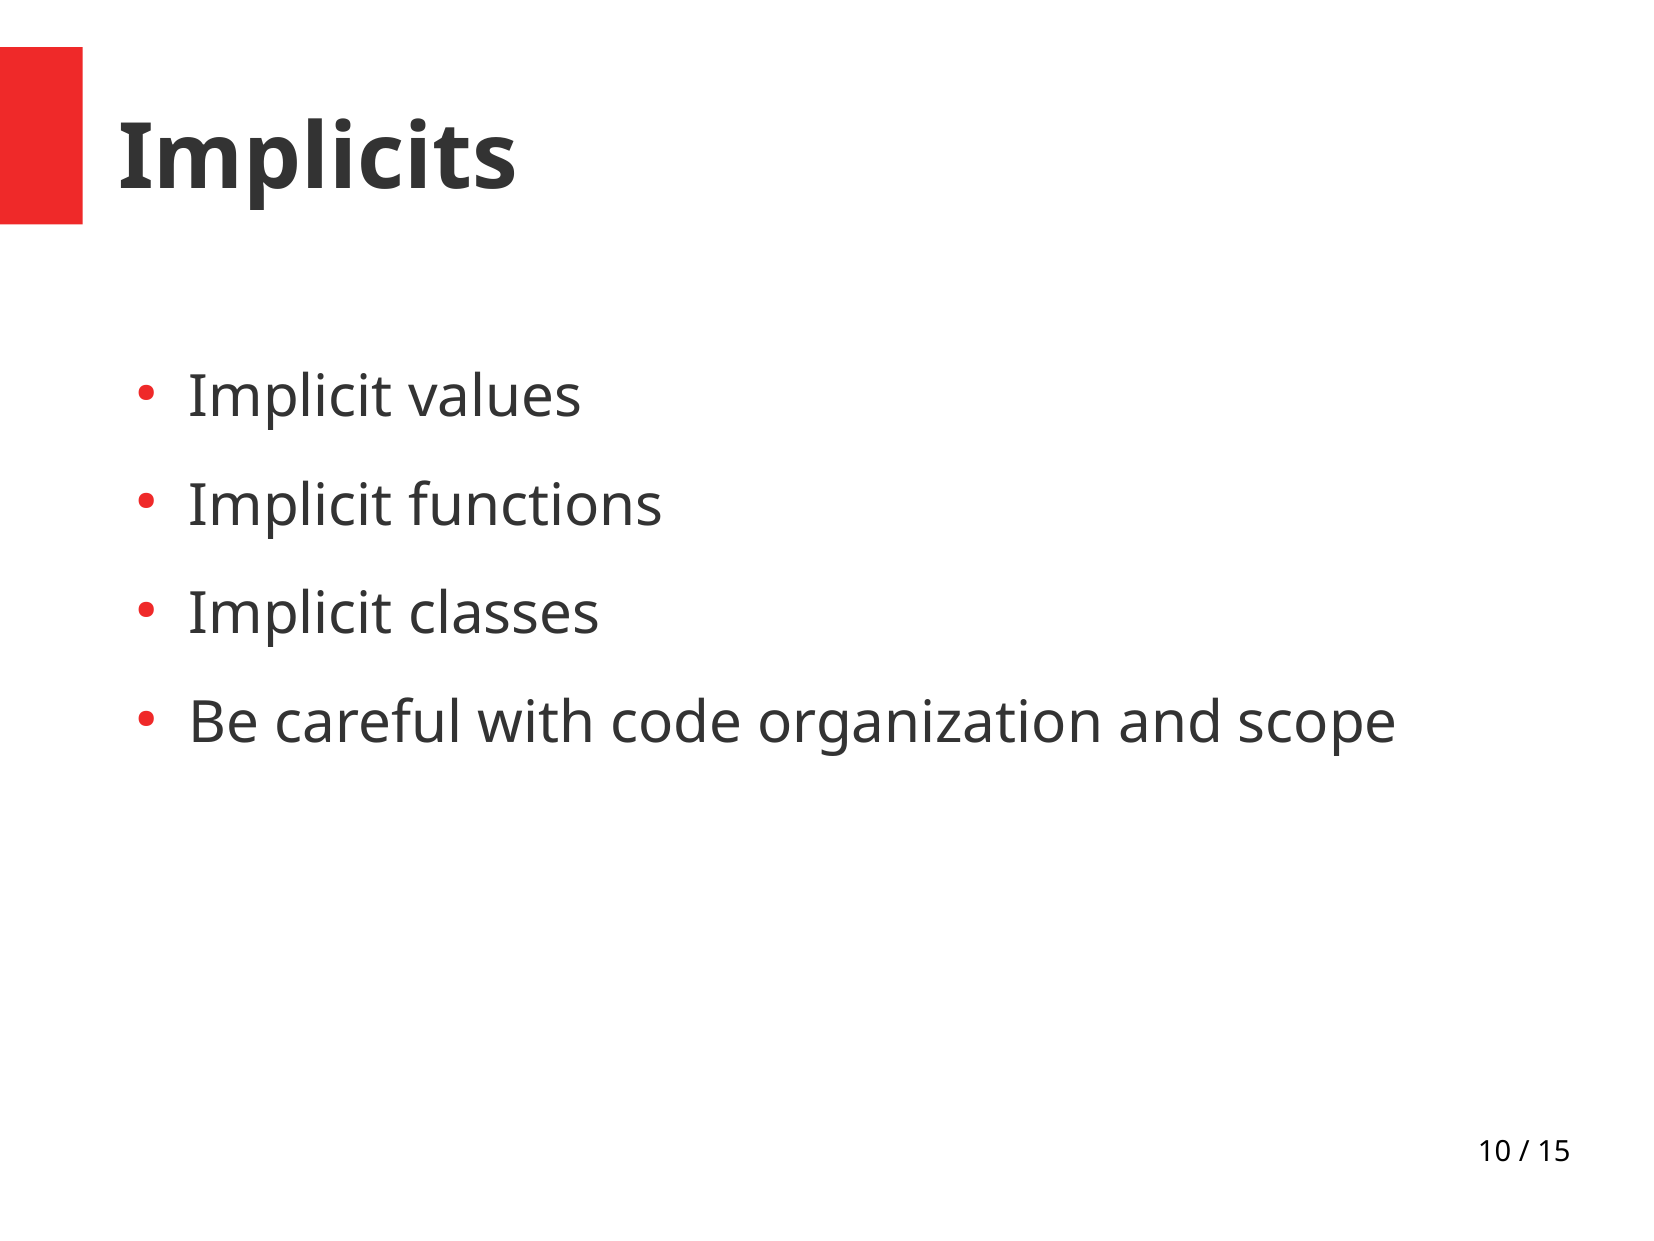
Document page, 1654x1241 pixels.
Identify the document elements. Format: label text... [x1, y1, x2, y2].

list Implicit values Implicit functions Implicit classes Be careful with code organization and scope [118, 354, 1536, 1074]
title Implicits [118, 49, 1571, 257]
